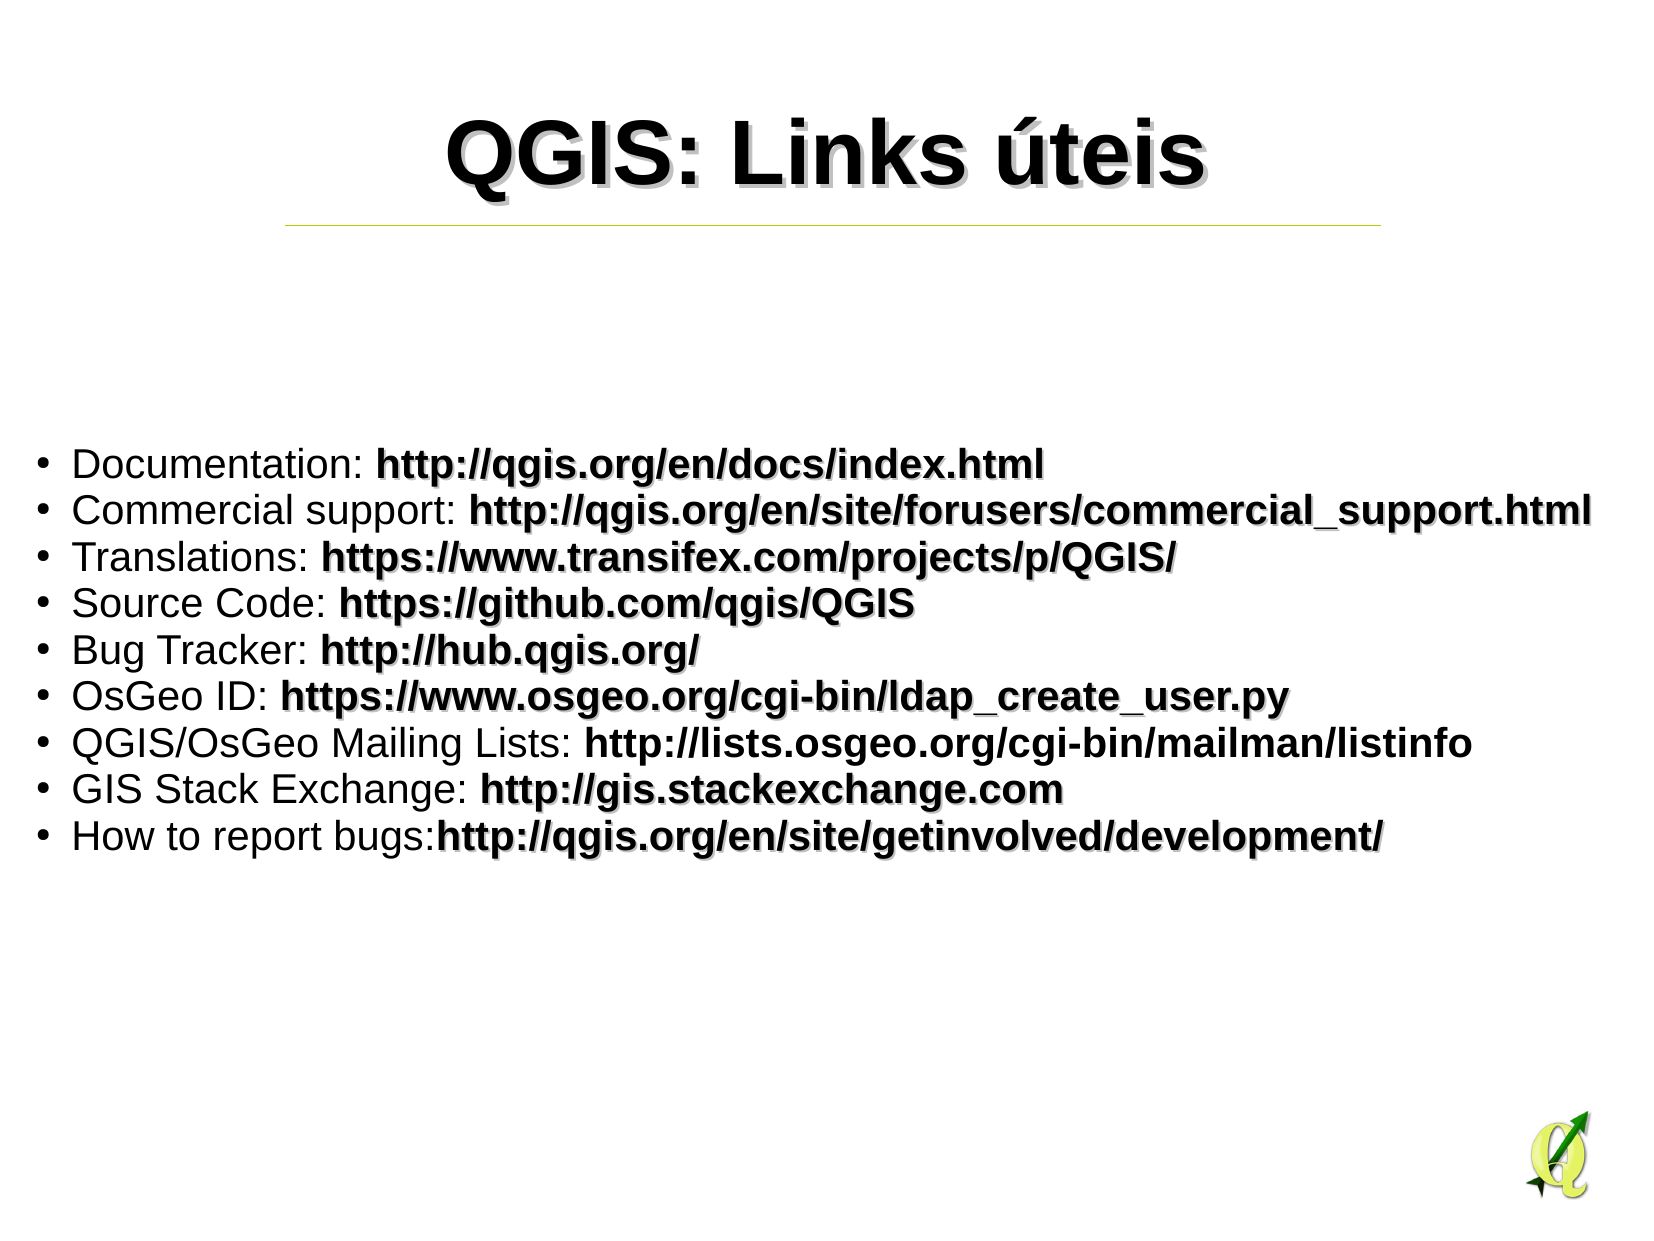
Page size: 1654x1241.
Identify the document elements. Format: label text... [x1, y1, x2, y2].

subtitle Documentation: http://qgis.org/en/docs/index.html Commercial support: http://qgis.org/en/site/forusers/commercial_support.html Translations: https://www.transifex.com/projects/p/QGIS/ Source Code: https://github.com/qgis/QGIS Bug Tracker: http://hub.qgis.org/ OsGeo ID: https://www.osgeo.org/cgi-bin/ldap_create_user.py QGIS/OsGeo Mailing Lists: http://lists.osgeo.org/cgi-bin/mailman/listinfo GIS Stack Exchange: http://gis.stackexchange.com How to report bugs:http://qgis.org/en/site/getinvolved/development/ [35, 290, 1641, 1010]
picture [1500, 1109, 1621, 1201]
title QGIS: Links úteis [82, 49, 1571, 257]
